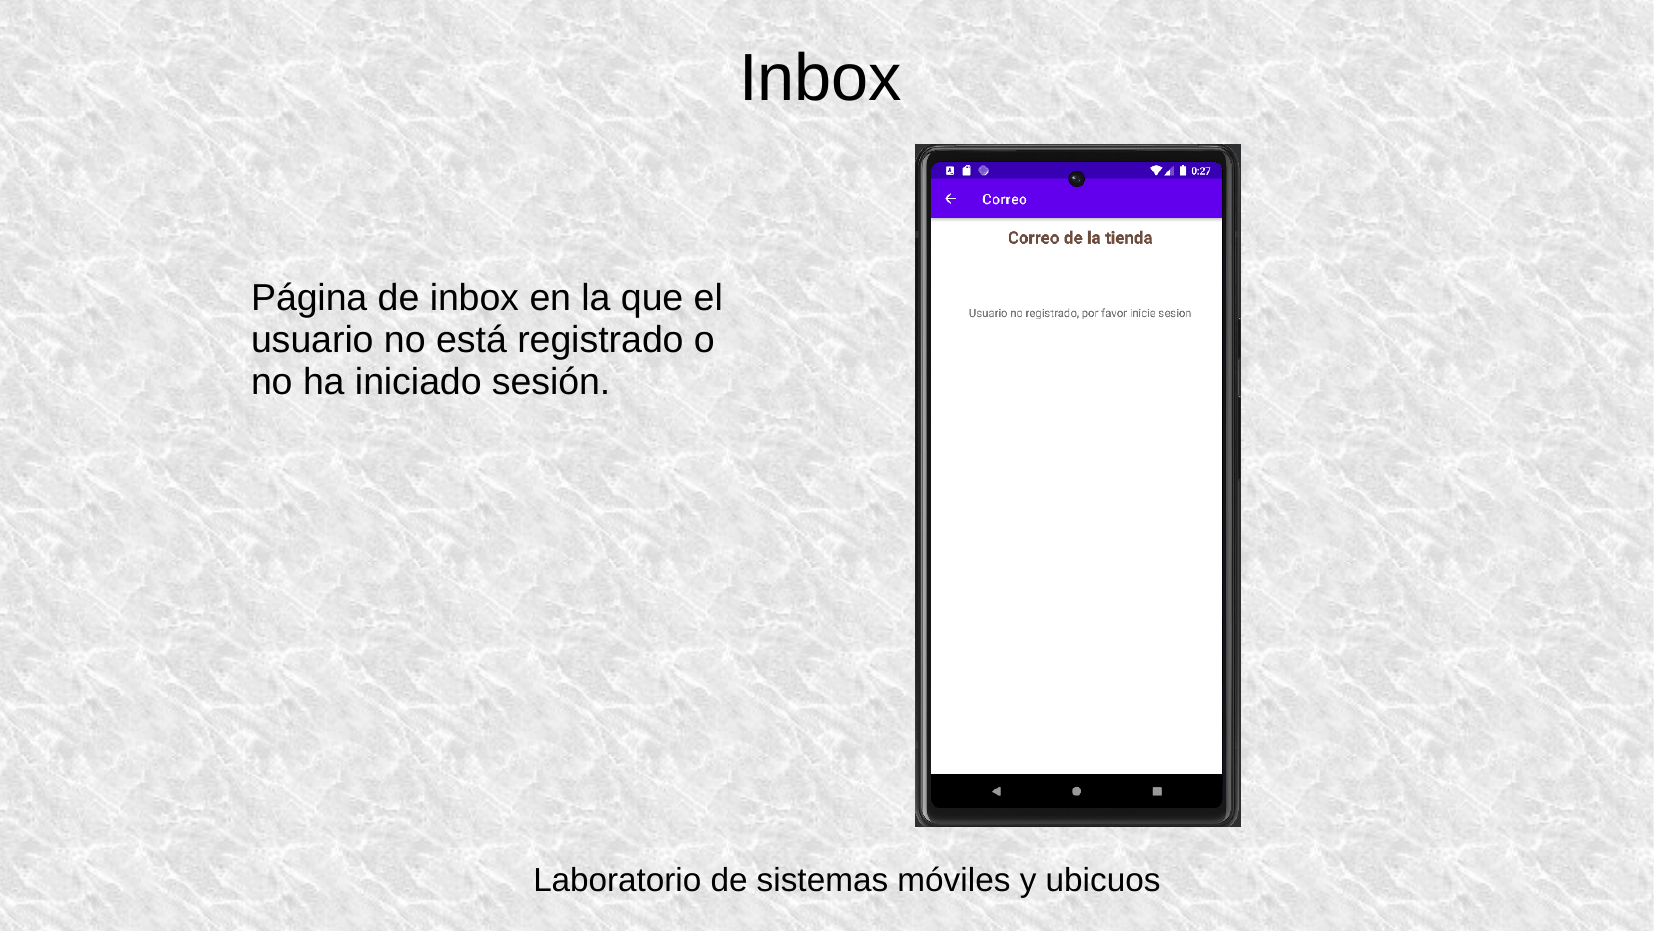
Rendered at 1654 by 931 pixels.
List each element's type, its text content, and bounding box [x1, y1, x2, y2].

text_box Laboratorio de sistemas móviles y ubicuos [59, 854, 1565, 931]
text_box Página de inbox en la que el usuario no está registrado o no ha iniciado sesión. [236, 269, 739, 411]
title Inbox [76, 0, 1565, 156]
picture [0, 0, 1654, 931]
